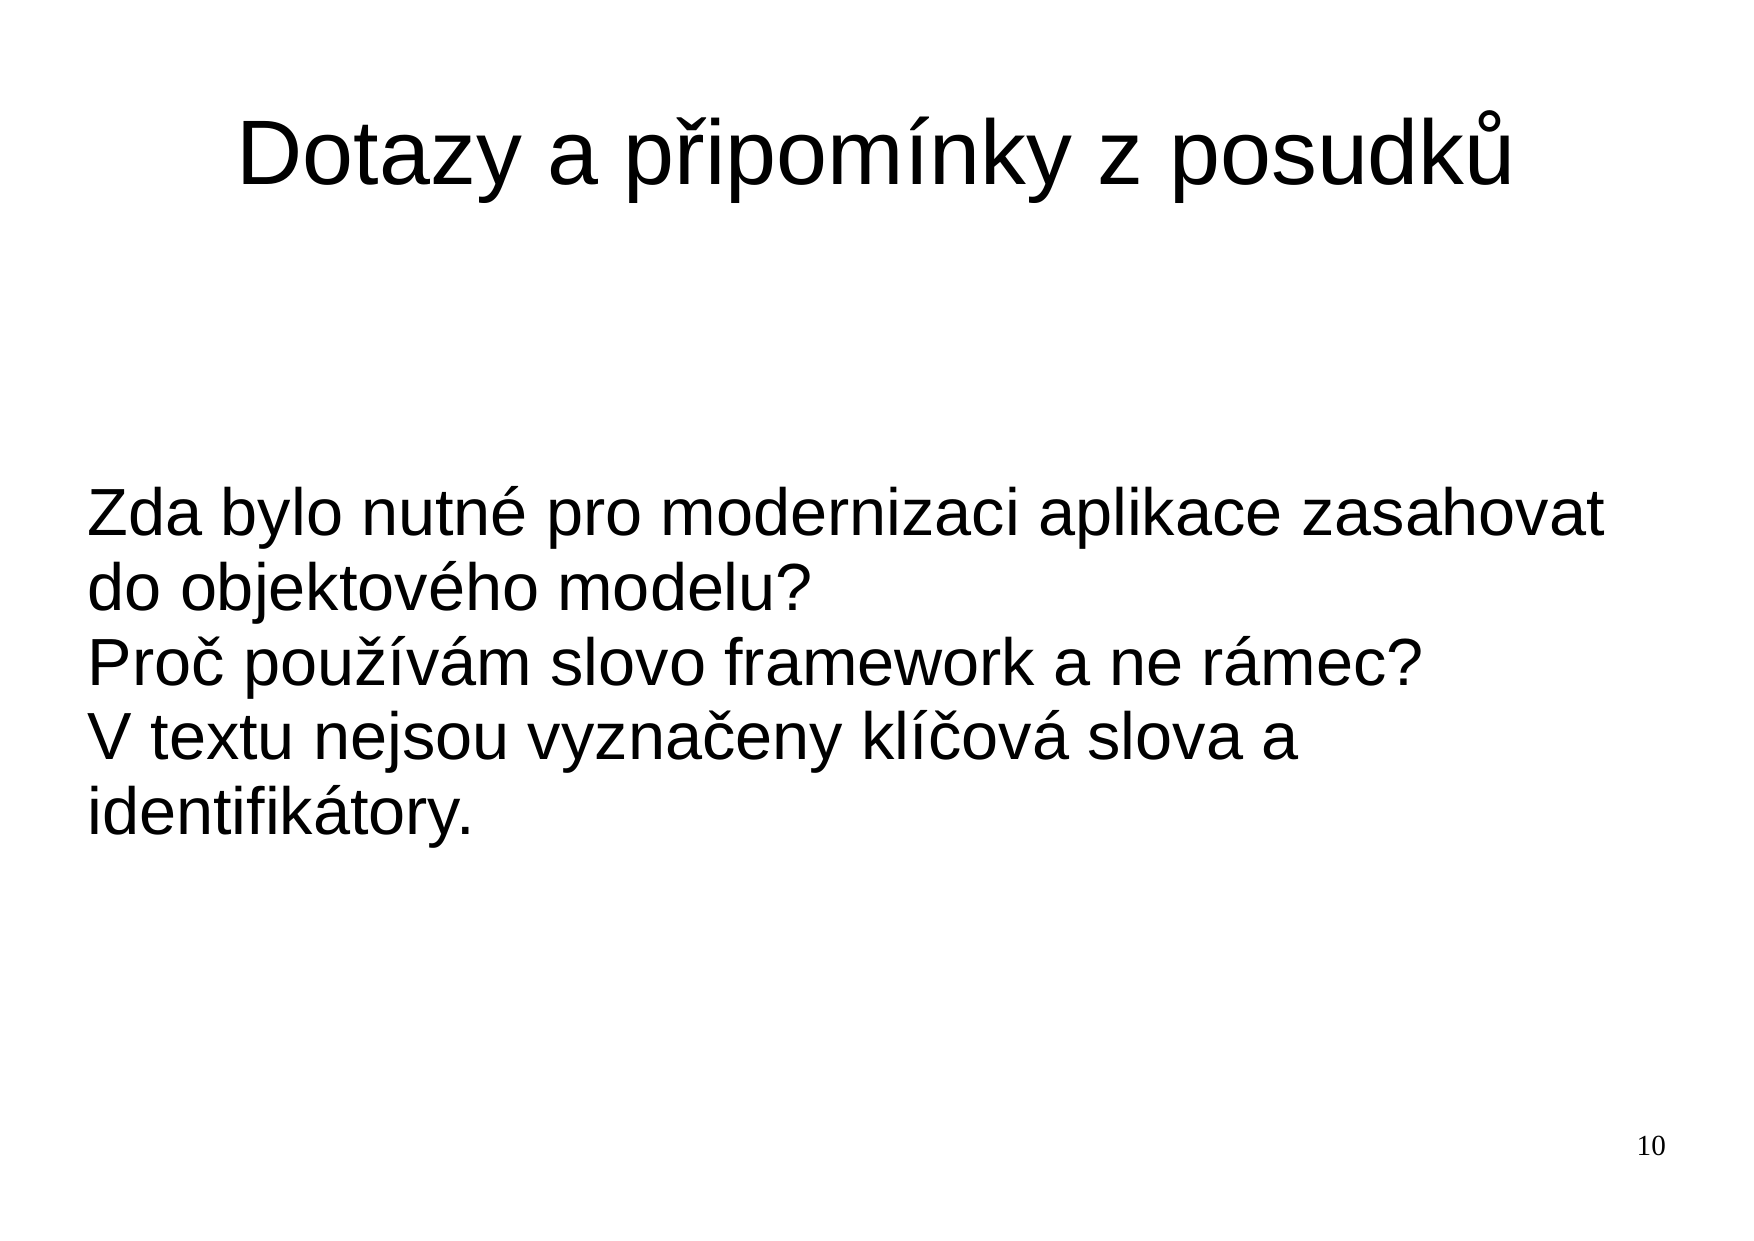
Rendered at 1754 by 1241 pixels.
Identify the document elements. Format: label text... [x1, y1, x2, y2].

title Dotazy a připomínky z posudků [87, 56, 1667, 250]
subtitle Zda bylo nutné pro modernizaci aplikace zasahovat do objektového modelu? Proč používám slovo framework a ne rámec? V textu nejsou vyznačeny klíčová slova a identifikátory. [87, 297, 1667, 1102]
